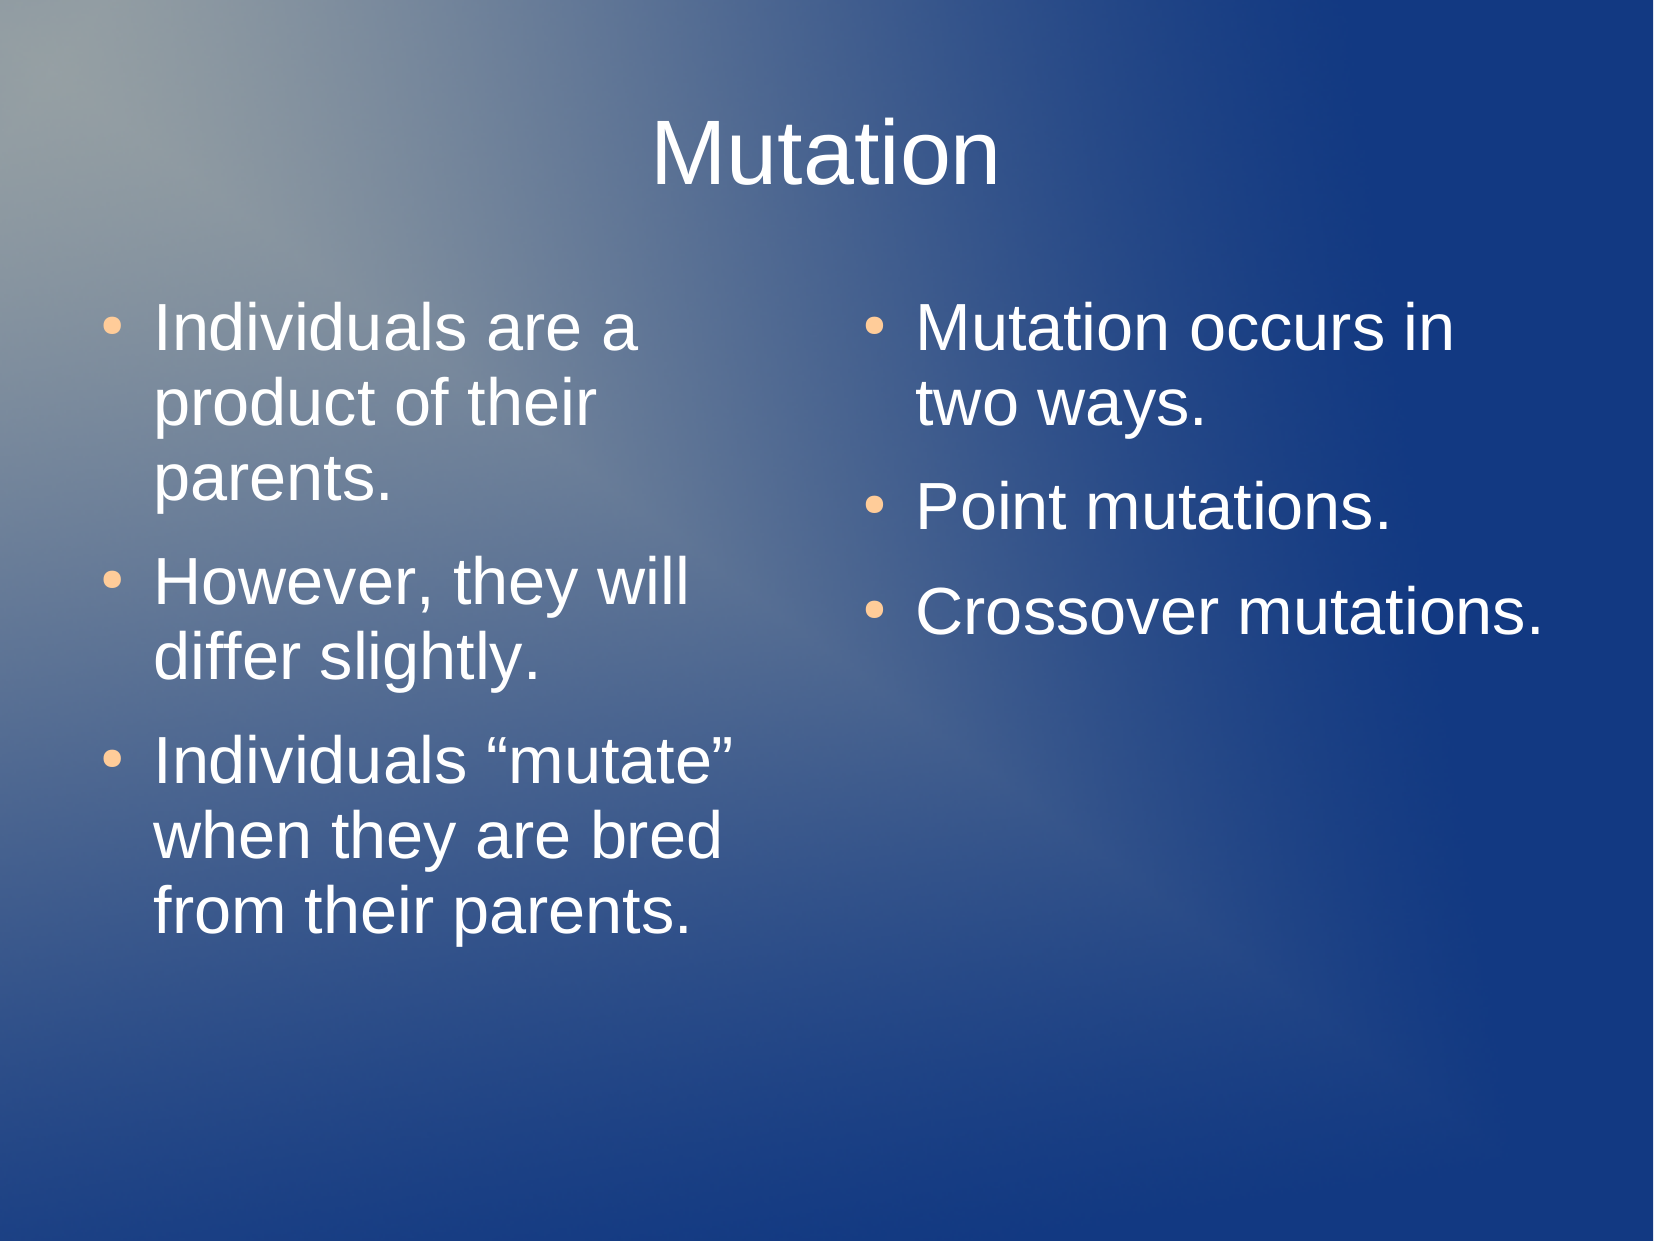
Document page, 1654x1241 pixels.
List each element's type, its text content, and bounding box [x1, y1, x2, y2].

list Mutation occurs in two ways. Point mutations. Crossover mutations. [844, 290, 1571, 1109]
title Mutation [82, 49, 1571, 257]
list Individuals are a product of their parents. However, they will differ slightly. Individuals “mutate” when they are bred from their parents. [82, 290, 809, 1109]
picture [0, 0, 1654, 1241]
